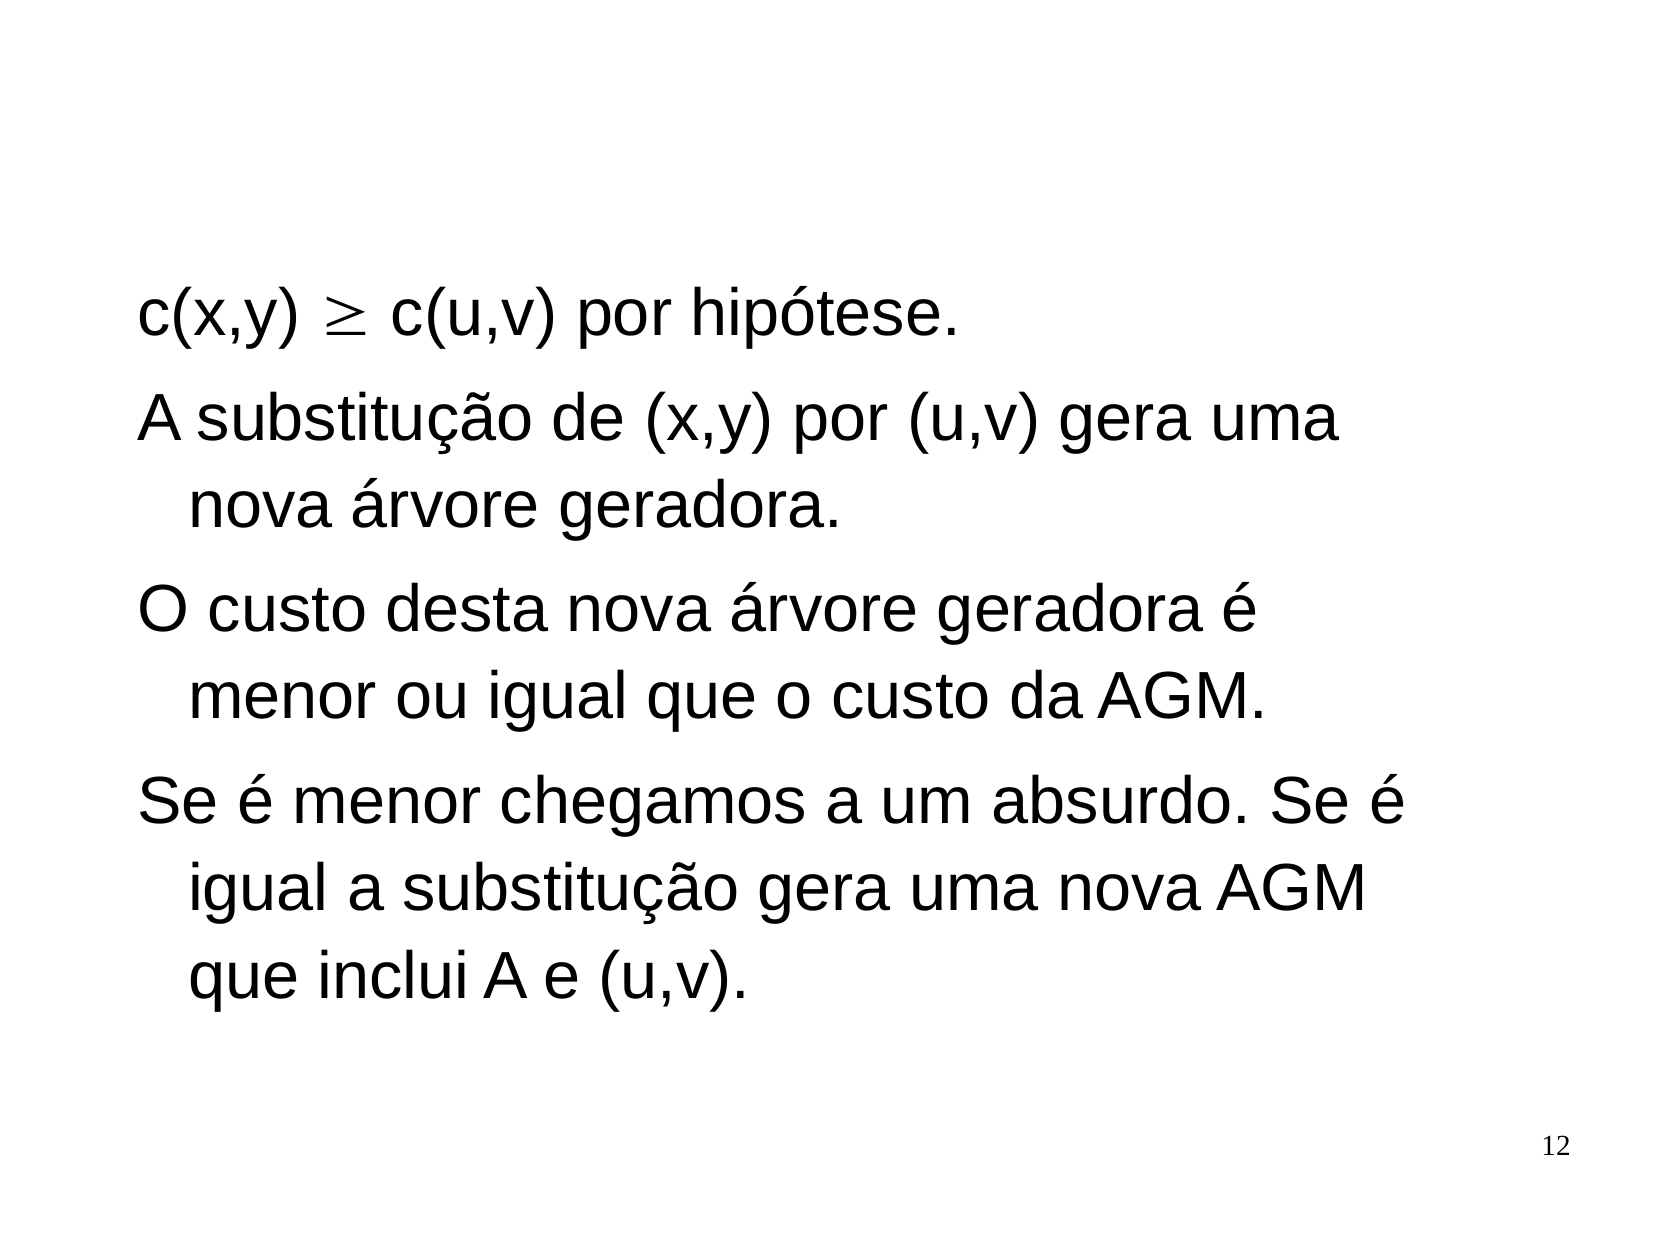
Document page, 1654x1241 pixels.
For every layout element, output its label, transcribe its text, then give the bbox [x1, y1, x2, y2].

list c(x,y)  c(u,v) por hipótese. A substitução de (x,y) por (u,v) gera uma nova árvore geradora. O custo desta nova árvore geradora é menor ou igual que o custo da AGM. Se é menor chegamos a um absurdo. Se é igual a substitução gera uma nova AGM que inclui A e (u,v). [137, 262, 1446, 1061]
